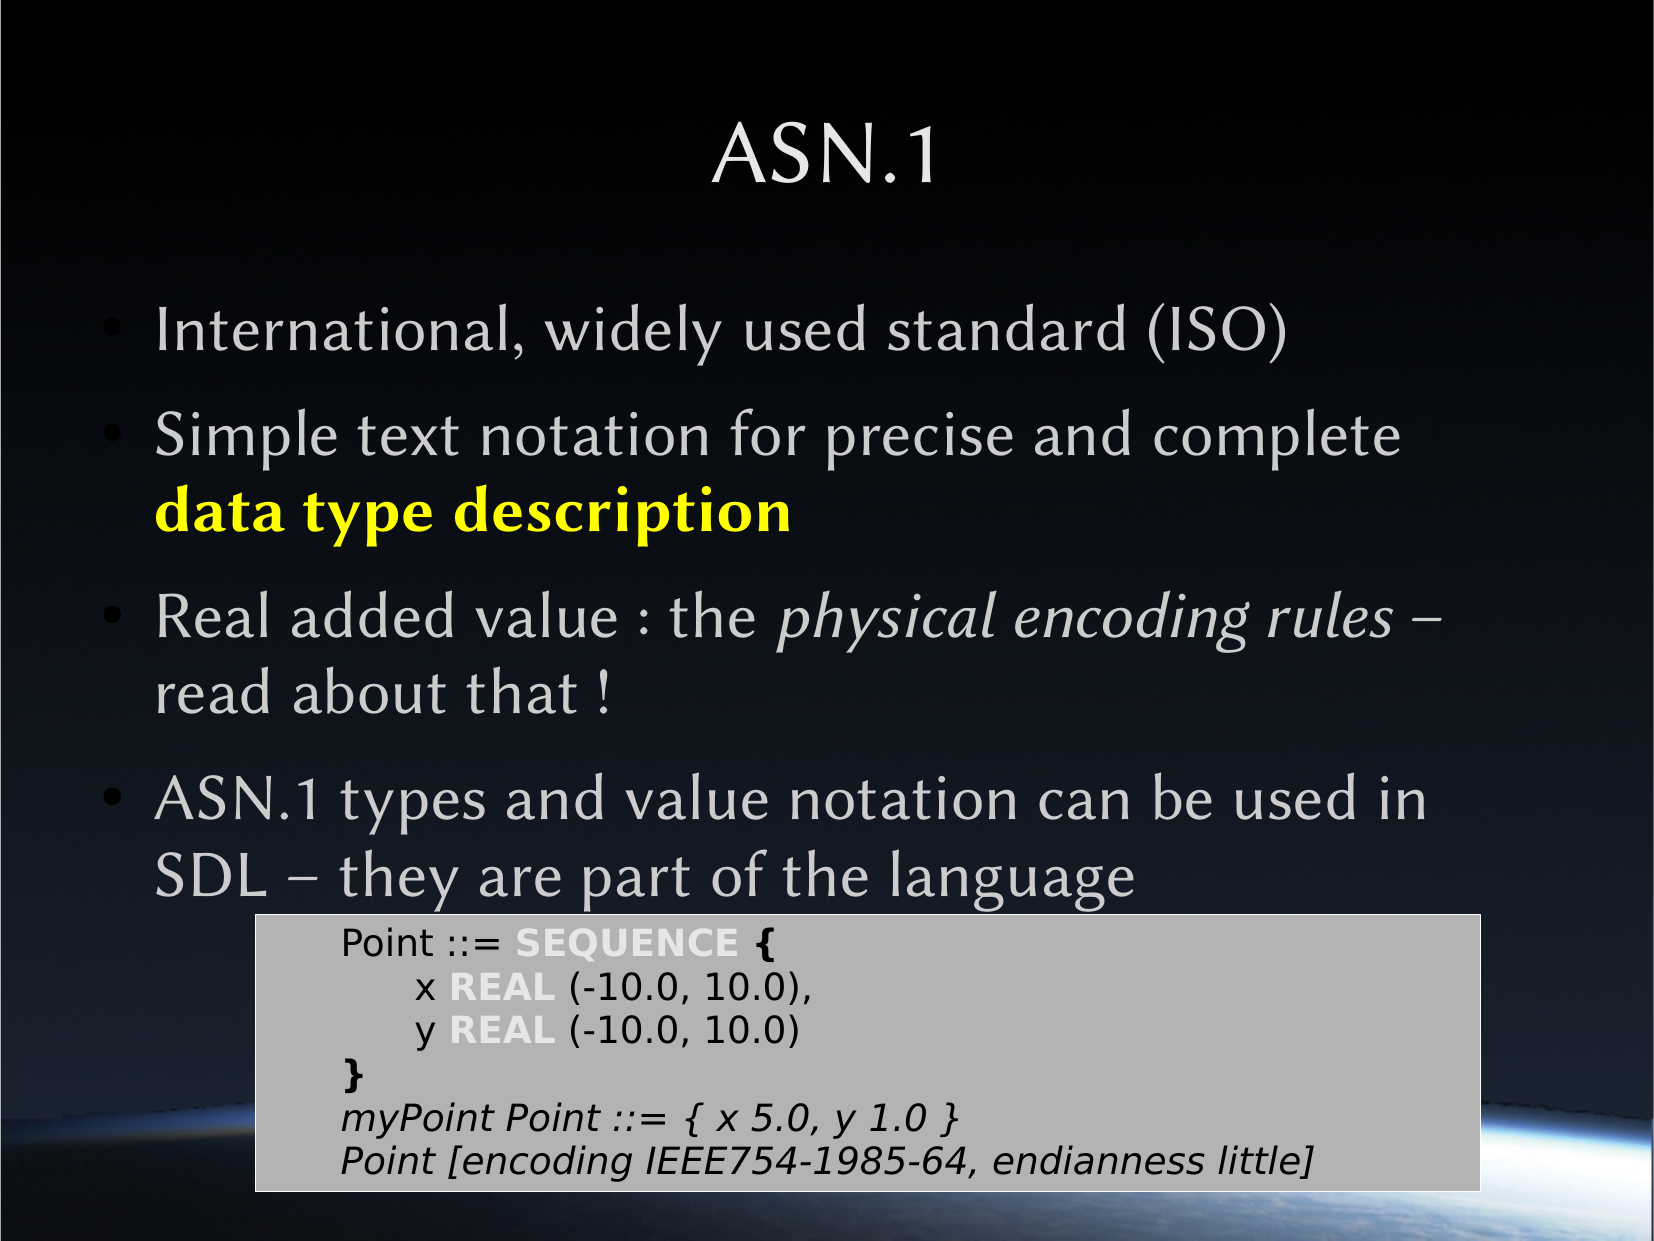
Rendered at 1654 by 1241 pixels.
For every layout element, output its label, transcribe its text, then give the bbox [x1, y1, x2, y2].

picture [0, 0, 1654, 1241]
list International, widely used standard (ISO) Simple text notation for precise and complete data type description Real added value : the physical encoding rules – read about that ! ASN.1 types and value notation can be used in SDL – they are part of the language [82, 290, 1538, 1010]
title ASN.1 [82, 49, 1571, 257]
table_header Point ::= SEQUENCE { x REAL (-10.0, 10.0), y REAL (-10.0, 10.0) } myPoint Point ::= { x 5.0, y 1.0 } Point [encoding IEEE754-1985-64, endianness little] [256, 915, 1480, 1191]
